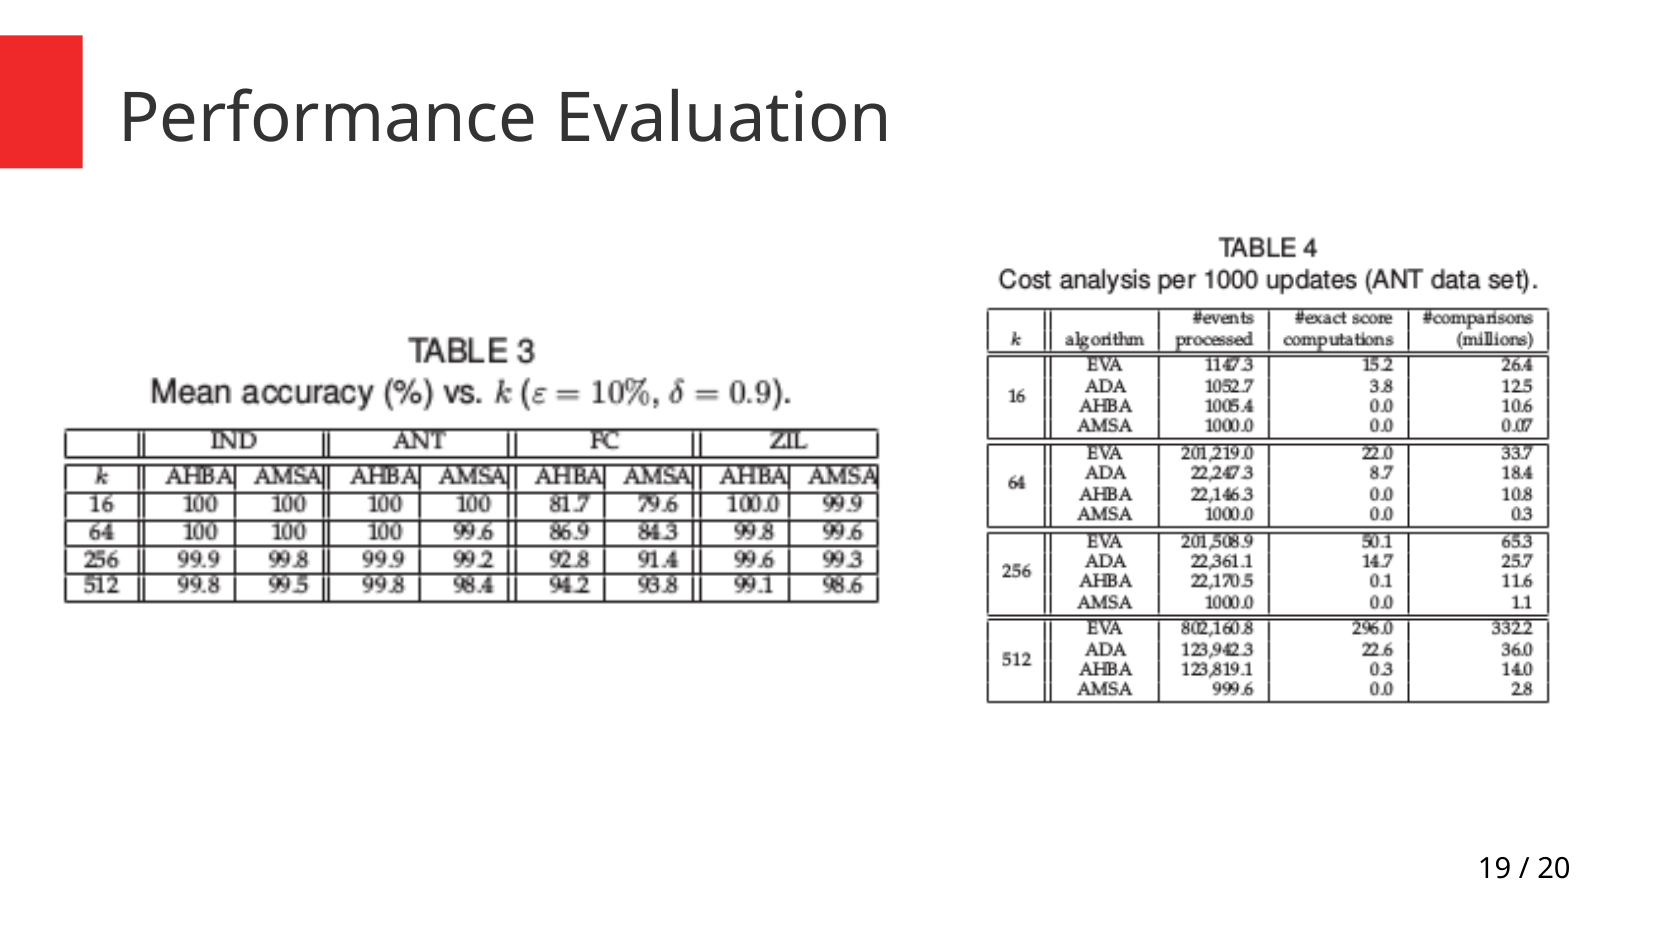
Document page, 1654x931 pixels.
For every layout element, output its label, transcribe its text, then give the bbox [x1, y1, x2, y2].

picture [27, 295, 910, 674]
picture [944, 220, 1583, 733]
title Performance Evaluation [118, 37, 1571, 193]
